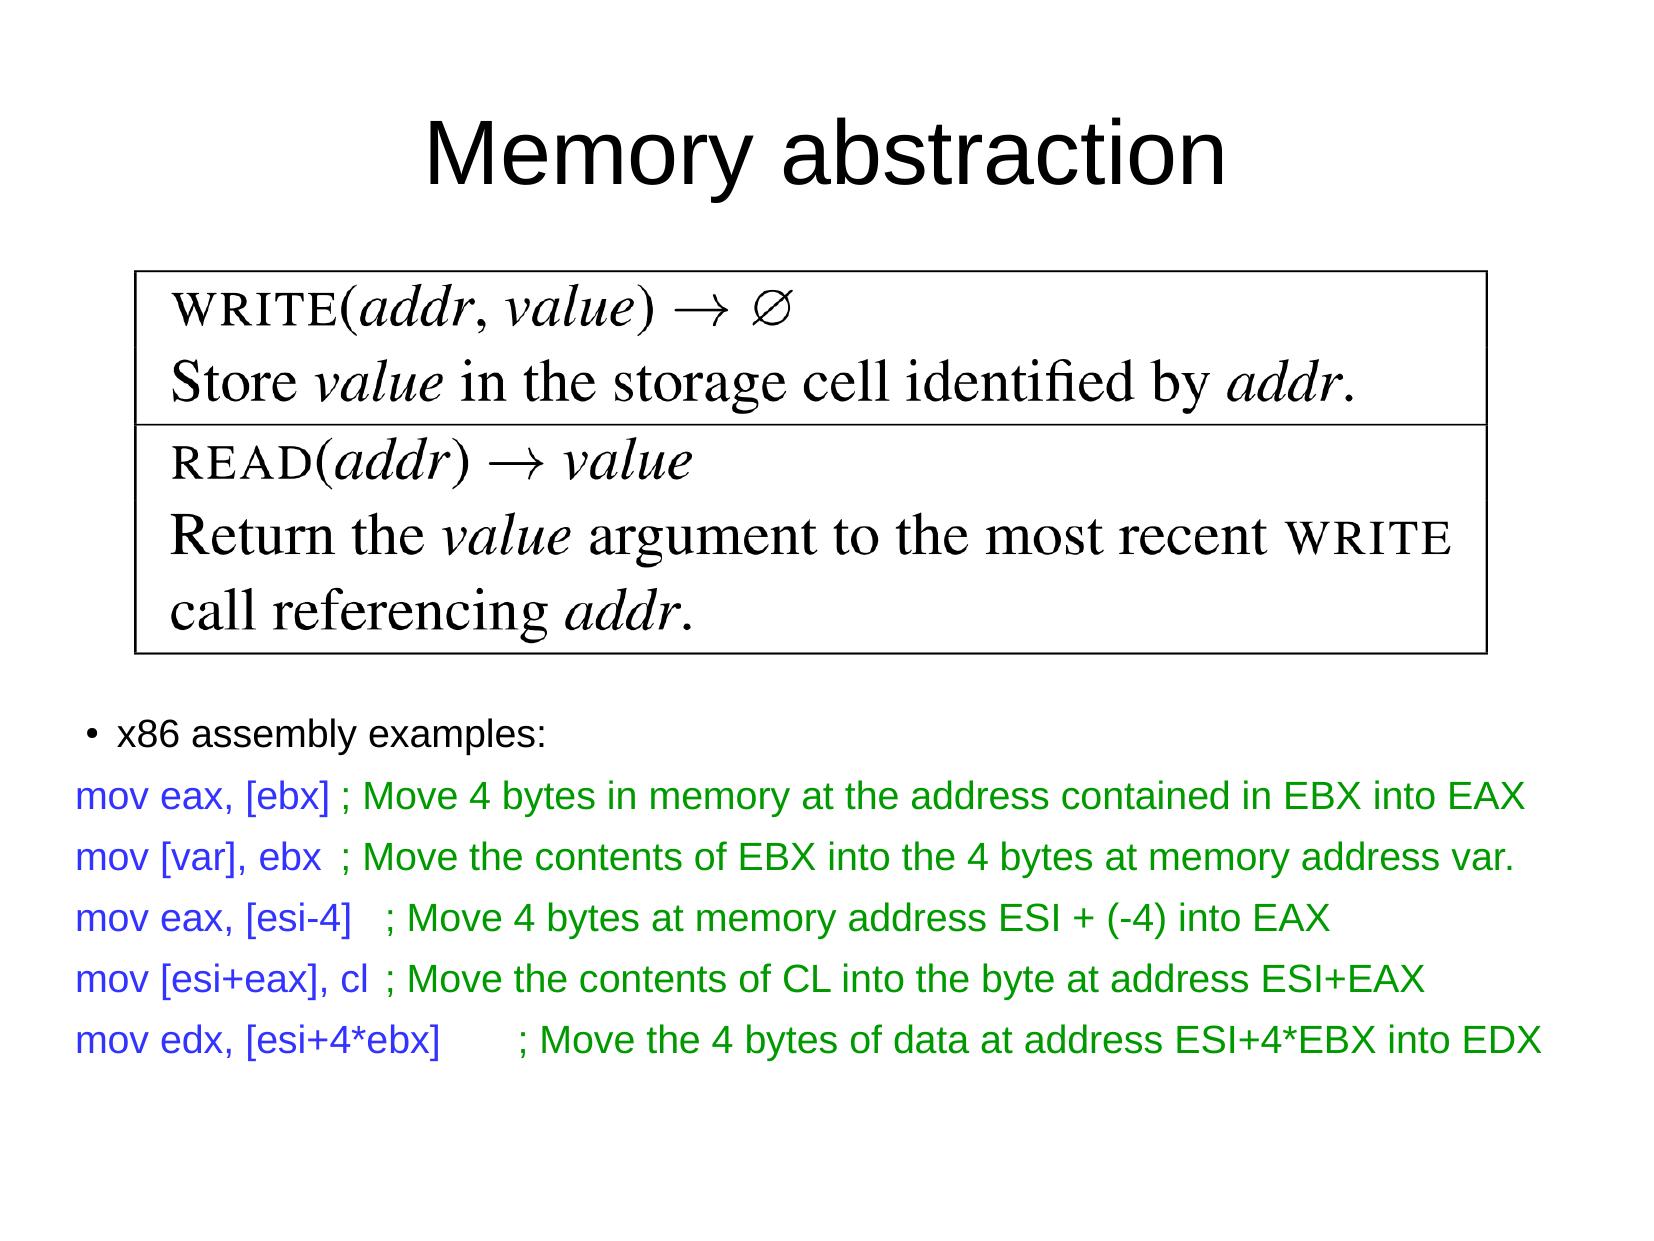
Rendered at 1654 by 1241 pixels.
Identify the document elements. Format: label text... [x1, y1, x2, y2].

title Memory abstraction [82, 49, 1571, 257]
list x86 assembly examples: mov eax, [ebx] ; Move 4 bytes in memory at the address contained in EBX into EAX mov [var], ebx ; Move the contents of EBX into the 4 bytes at memory address var. mov eax, [esi-4] ; Move 4 bytes at memory address ESI + (-4) into EAX mov [esi+eax], cl ; Move the contents of CL into the byte at address ESI+EAX mov edx, [esi+4*ebx] ; Move the 4 bytes of data at address ESI+4*EBX into EDX [75, 712, 1564, 1163]
picture [112, 250, 1501, 676]
